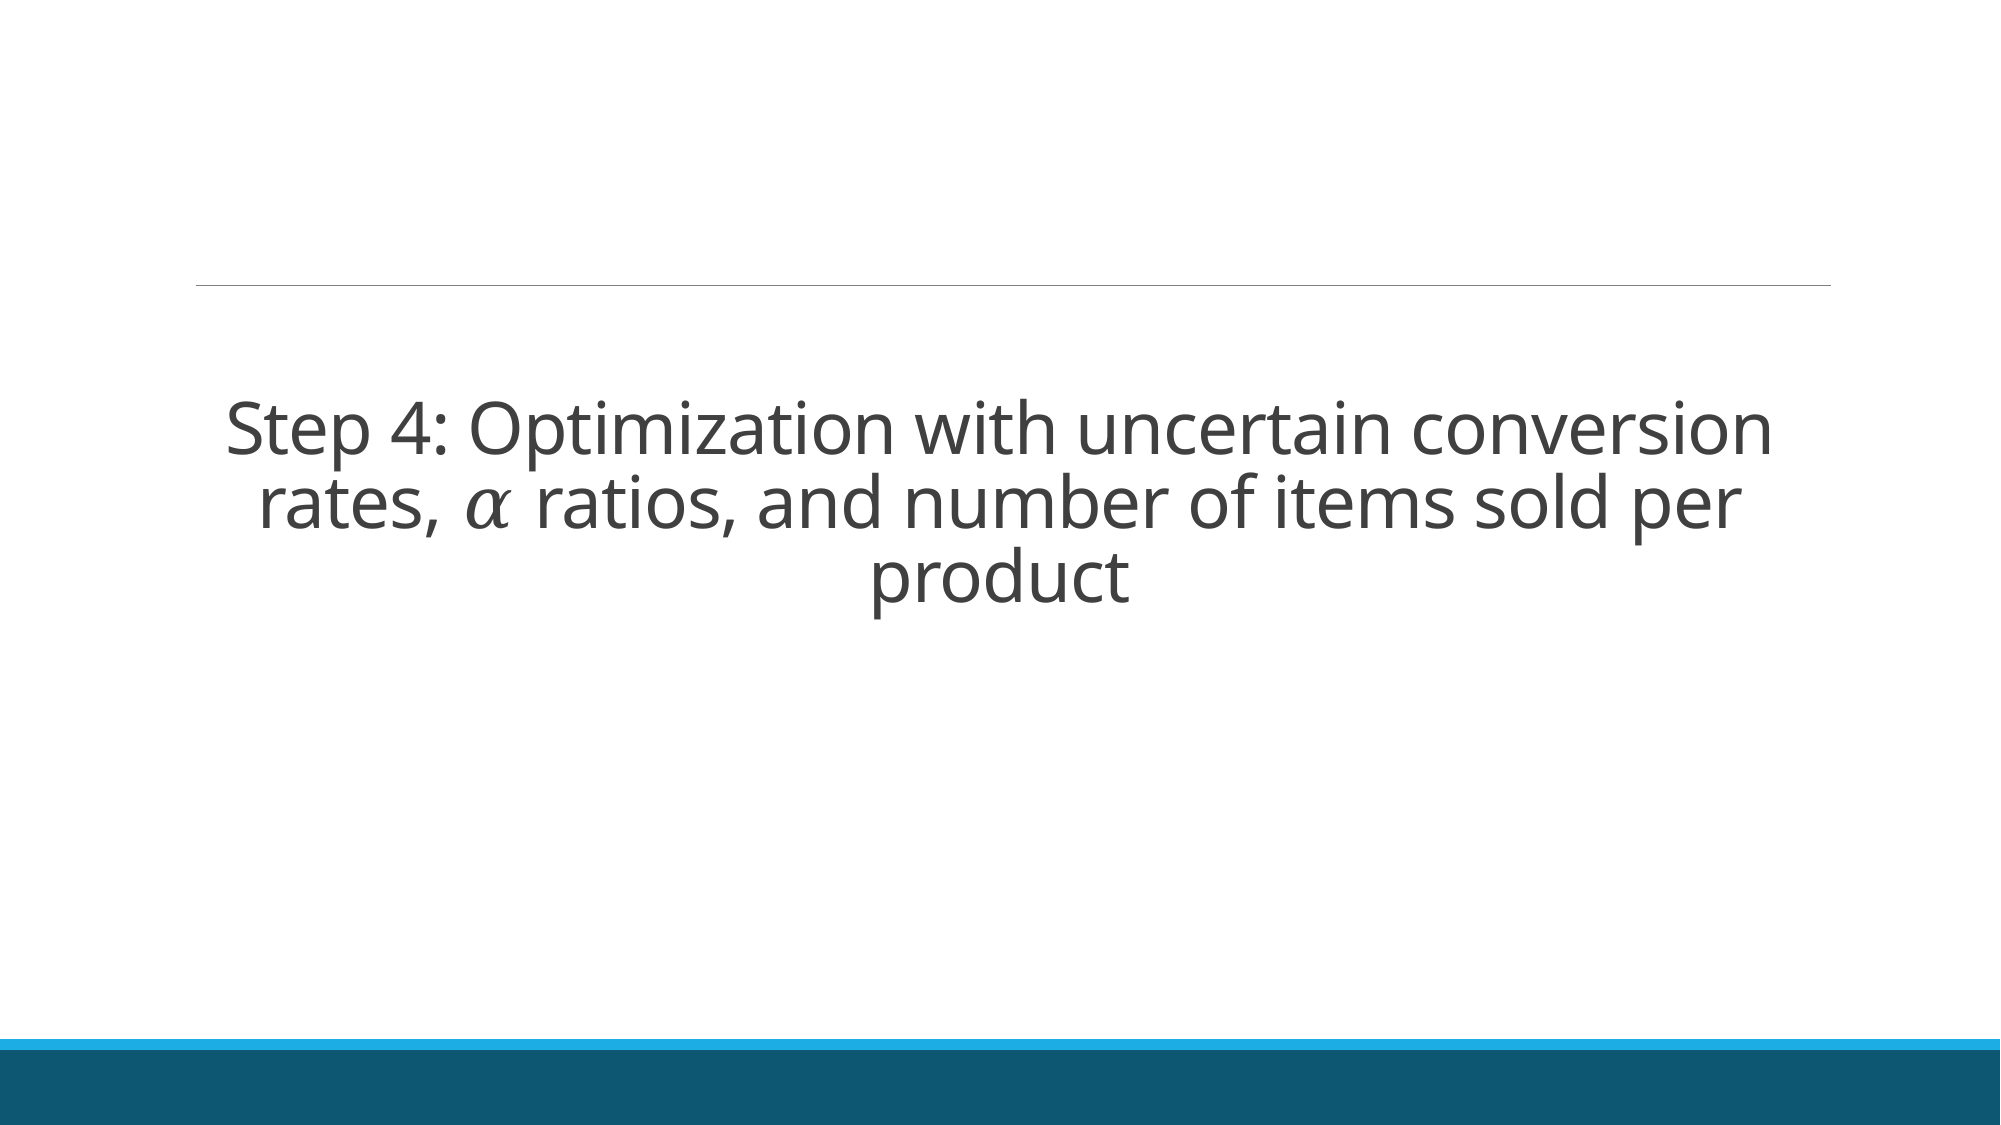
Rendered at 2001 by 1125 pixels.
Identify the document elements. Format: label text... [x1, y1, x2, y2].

title Step 4: Optimization with uncertain conversion rates, 𝛼 ratios, and number of items sold per product [174, 387, 1825, 626]
